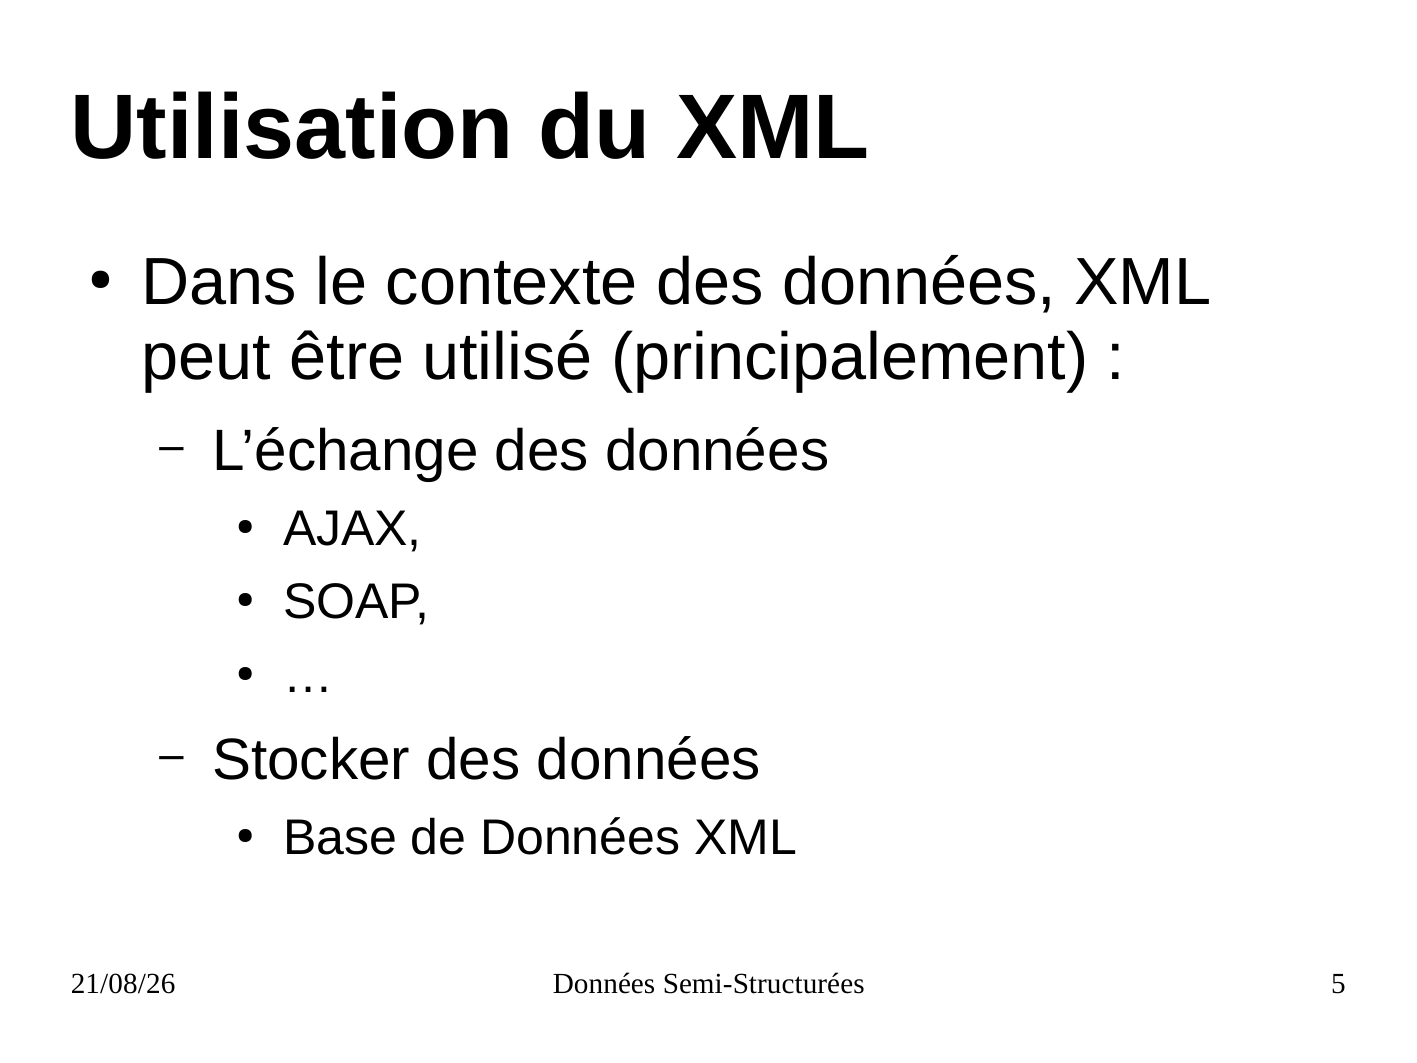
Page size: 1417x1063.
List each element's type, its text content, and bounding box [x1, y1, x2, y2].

title Utilisation du XML [70, 42, 1346, 212]
list Dans le contexte des données, XML peut être utilisé (principalement) : L’échange des données AJAX, SOAP, … Stocker des données Base de Données XML [70, 244, 1346, 925]
